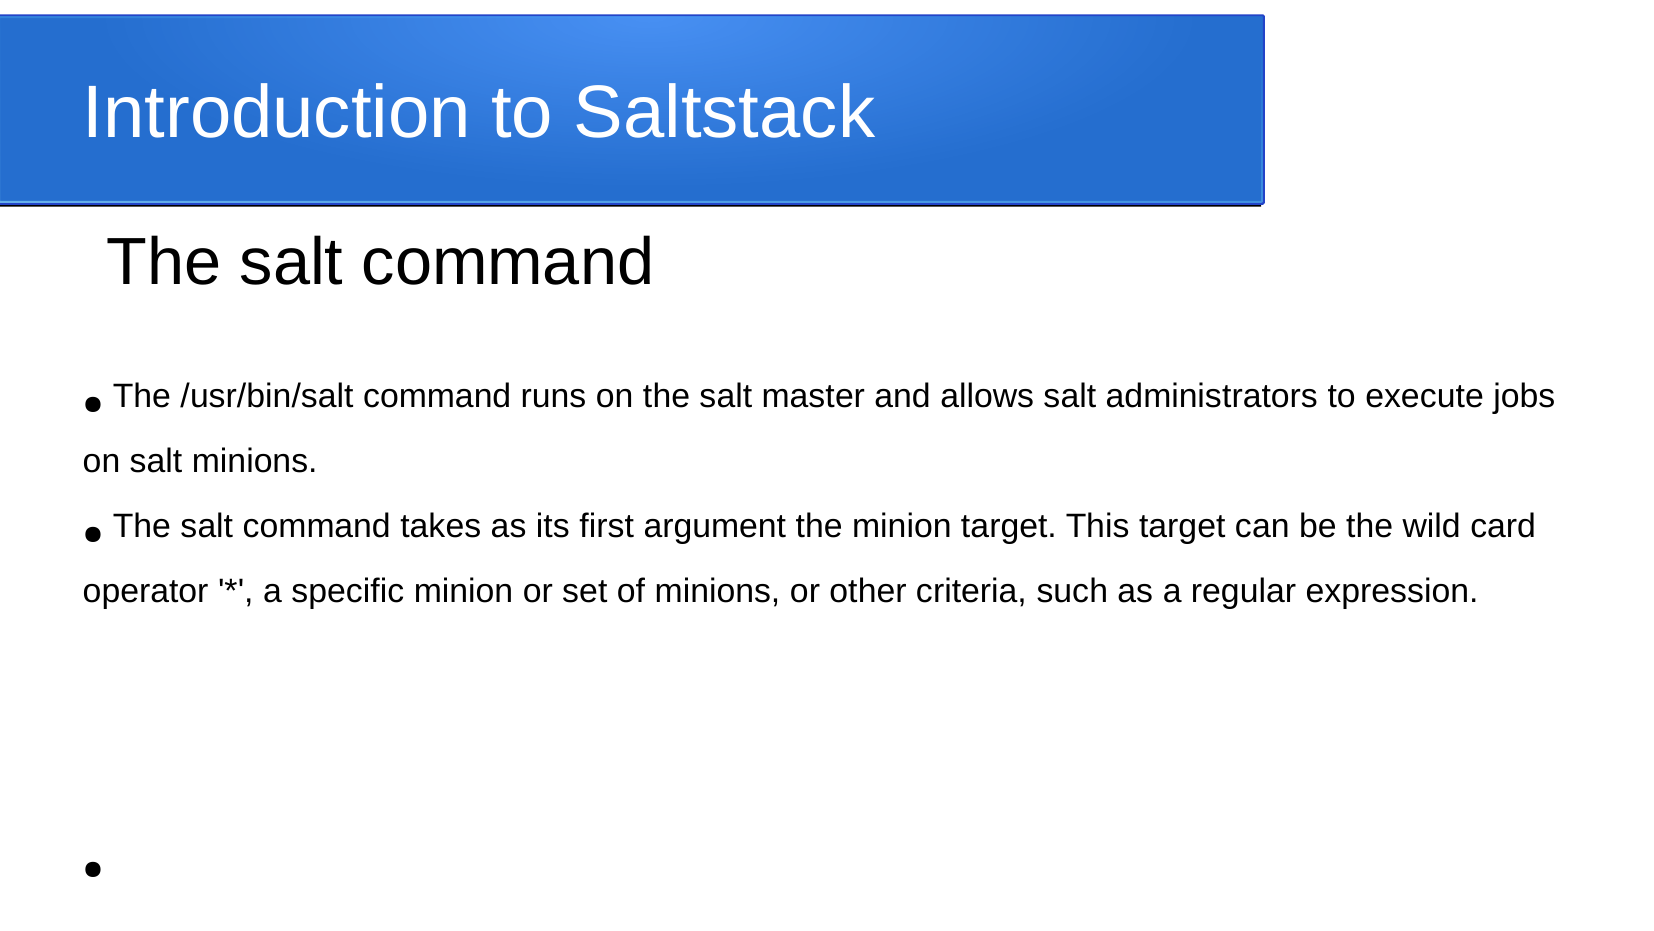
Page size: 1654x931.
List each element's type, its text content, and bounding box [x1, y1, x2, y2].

subtitle The salt command The /usr/bin/salt command runs on the salt master and allows salt administrators to execute jobs on salt minions. The salt command takes as its first argument the minion target. This target can be the wild card operator '*', a specific minion or set of minions, or other criteria, such as a regular expression. [82, 224, 1571, 904]
title Introduction to Saltstack [82, 35, 1235, 189]
